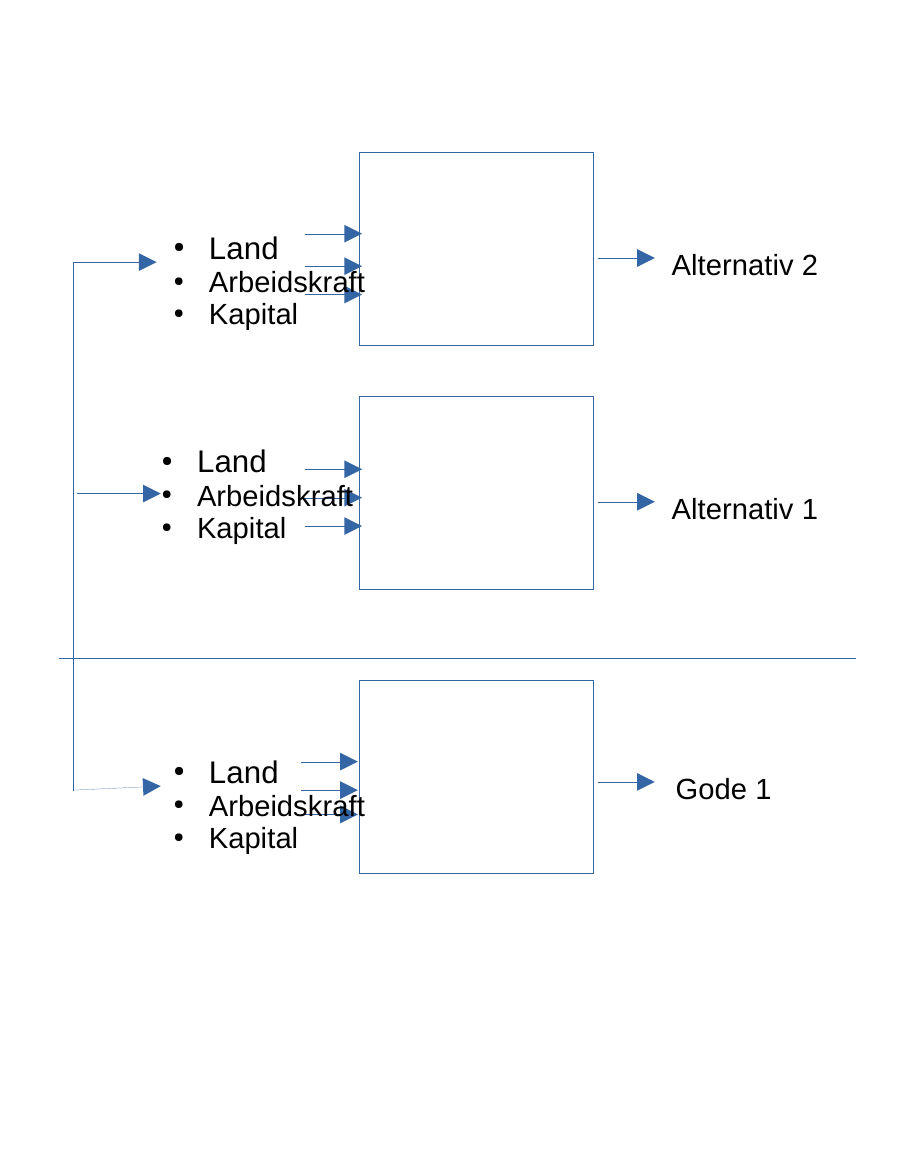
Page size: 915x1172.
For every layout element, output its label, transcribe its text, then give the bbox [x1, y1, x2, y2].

text_box [359, 396, 594, 590]
text_box Gode 1 [660, 765, 787, 814]
text_box Land Arbeidskraft Kapital [146, 437, 369, 553]
text_box Alternativ 1 [656, 485, 834, 534]
text_box [359, 152, 594, 346]
text_box Alternativ 2 [656, 241, 834, 290]
text_box [359, 680, 594, 874]
text_box Land Arbeidskraft Kapital [158, 747, 381, 863]
text_box Land Arbeidskraft Kapital [158, 223, 381, 339]
